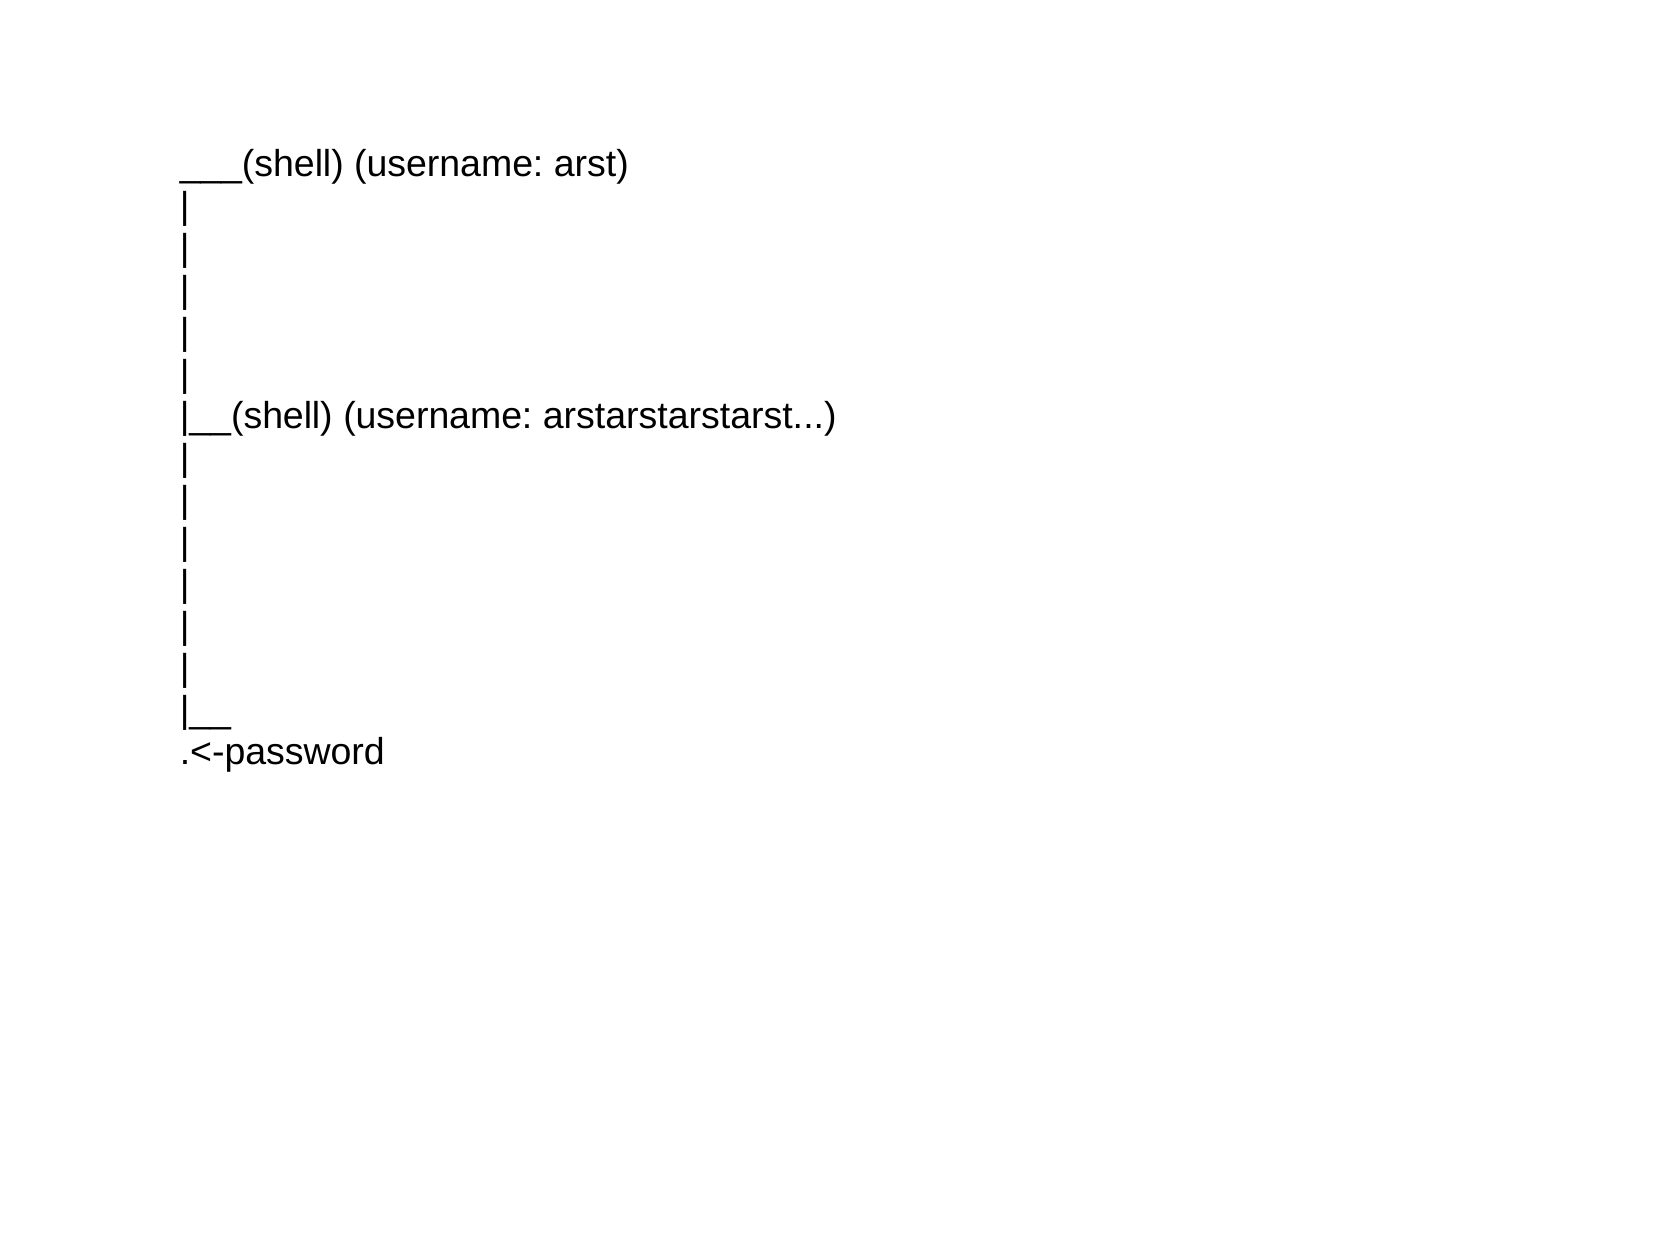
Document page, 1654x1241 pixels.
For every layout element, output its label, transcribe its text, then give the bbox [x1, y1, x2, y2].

text_box ___(shell) (username: arst) | | | | | |__(shell) (username: arstarstarstarst...) | | | | | | |__ .<-password [165, 135, 1516, 780]
